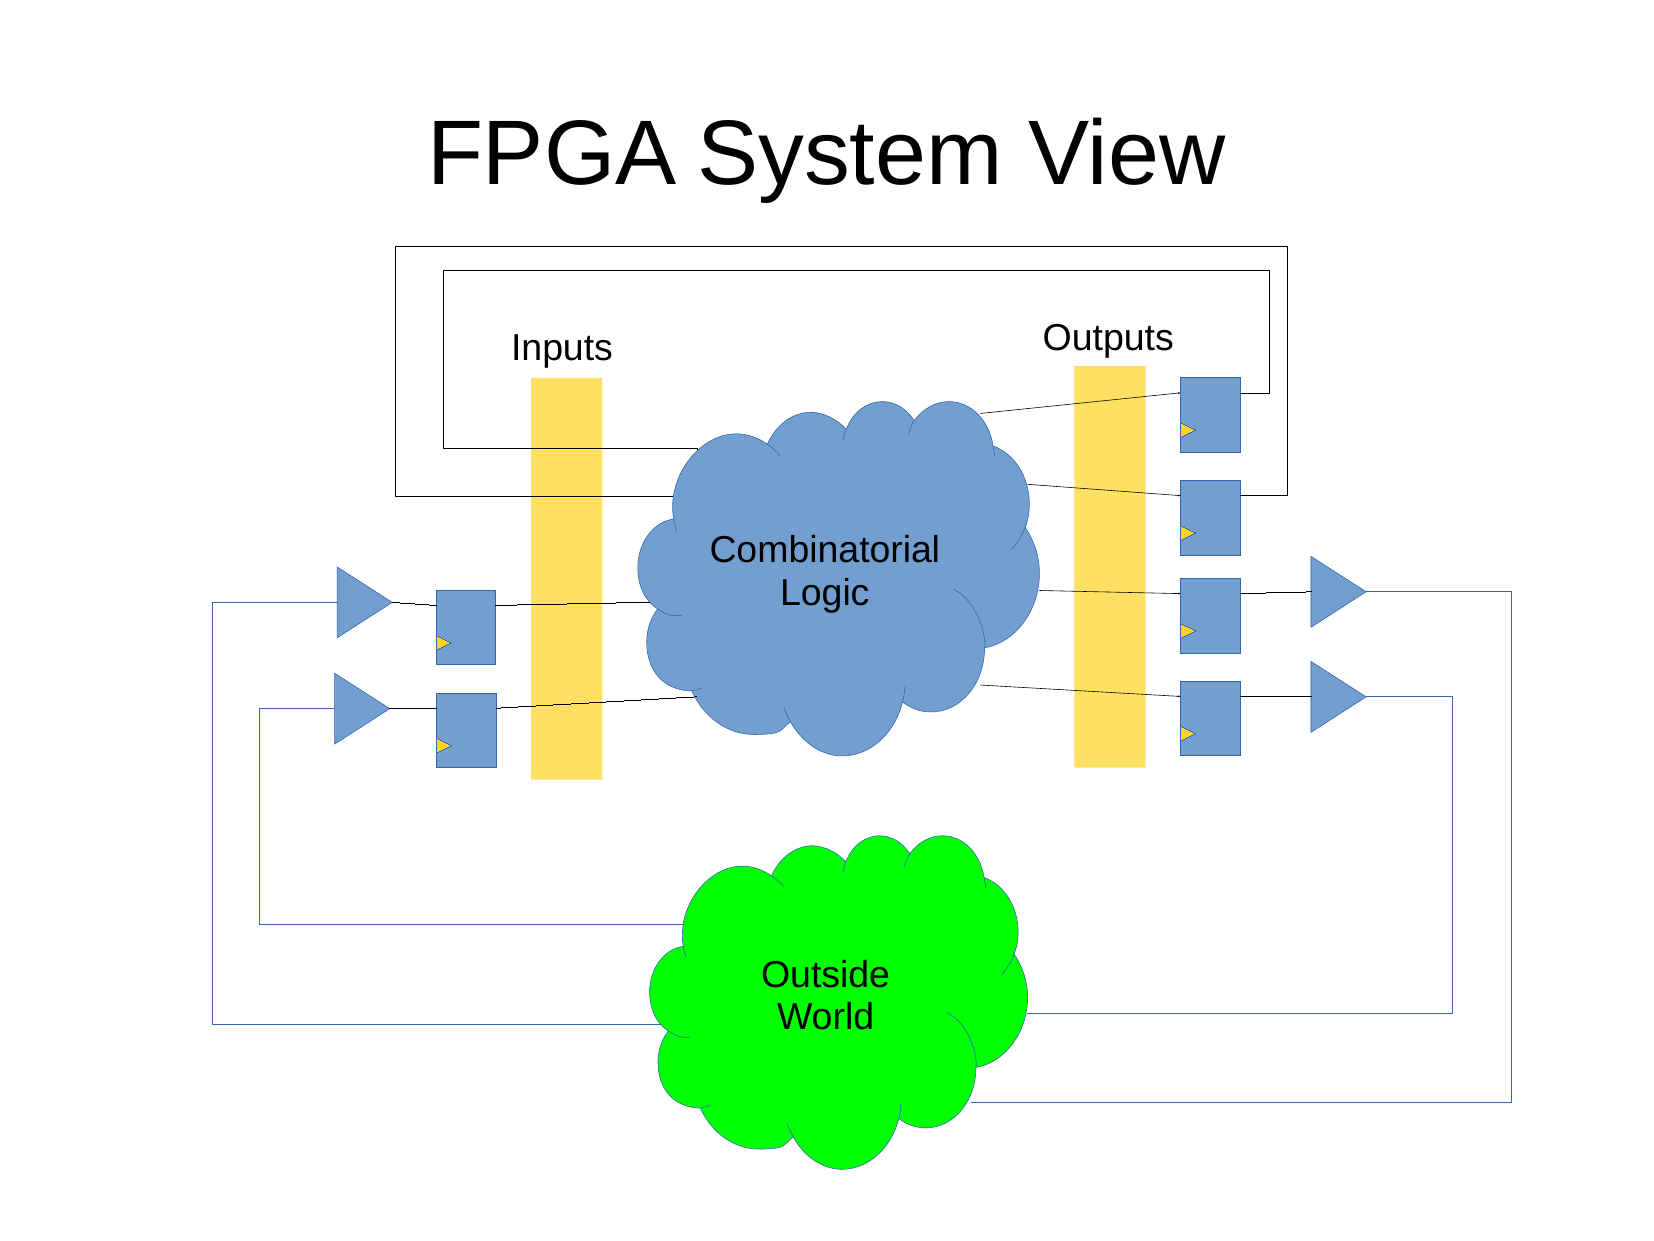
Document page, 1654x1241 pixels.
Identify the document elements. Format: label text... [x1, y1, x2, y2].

text_box [1310, 556, 1366, 628]
text_box Outside World [649, 835, 1028, 1170]
title FPGA System View [396, 247, 1287, 257]
text_box Outputs [1027, 308, 1190, 367]
text_box [1180, 681, 1241, 756]
text_box [531, 377, 603, 448]
text_box [1074, 592, 1146, 694]
text_box [1074, 367, 1146, 403]
text_box [1180, 480, 1241, 556]
text_box [1310, 661, 1366, 733]
text_box [436, 693, 497, 768]
text_box [334, 673, 390, 745]
title FPGA System View [82, 49, 1571, 257]
text_box [337, 566, 392, 638]
text_box [436, 590, 496, 665]
text_box [531, 449, 603, 496]
text_box [1074, 397, 1146, 492]
text_box [531, 497, 603, 780]
text_box Inputs [496, 318, 629, 377]
text_box [1180, 377, 1241, 453]
text_box [1180, 578, 1241, 654]
text_box Combinatorial Logic [637, 401, 1040, 756]
text_box [1074, 691, 1146, 768]
text_box [1074, 489, 1146, 592]
